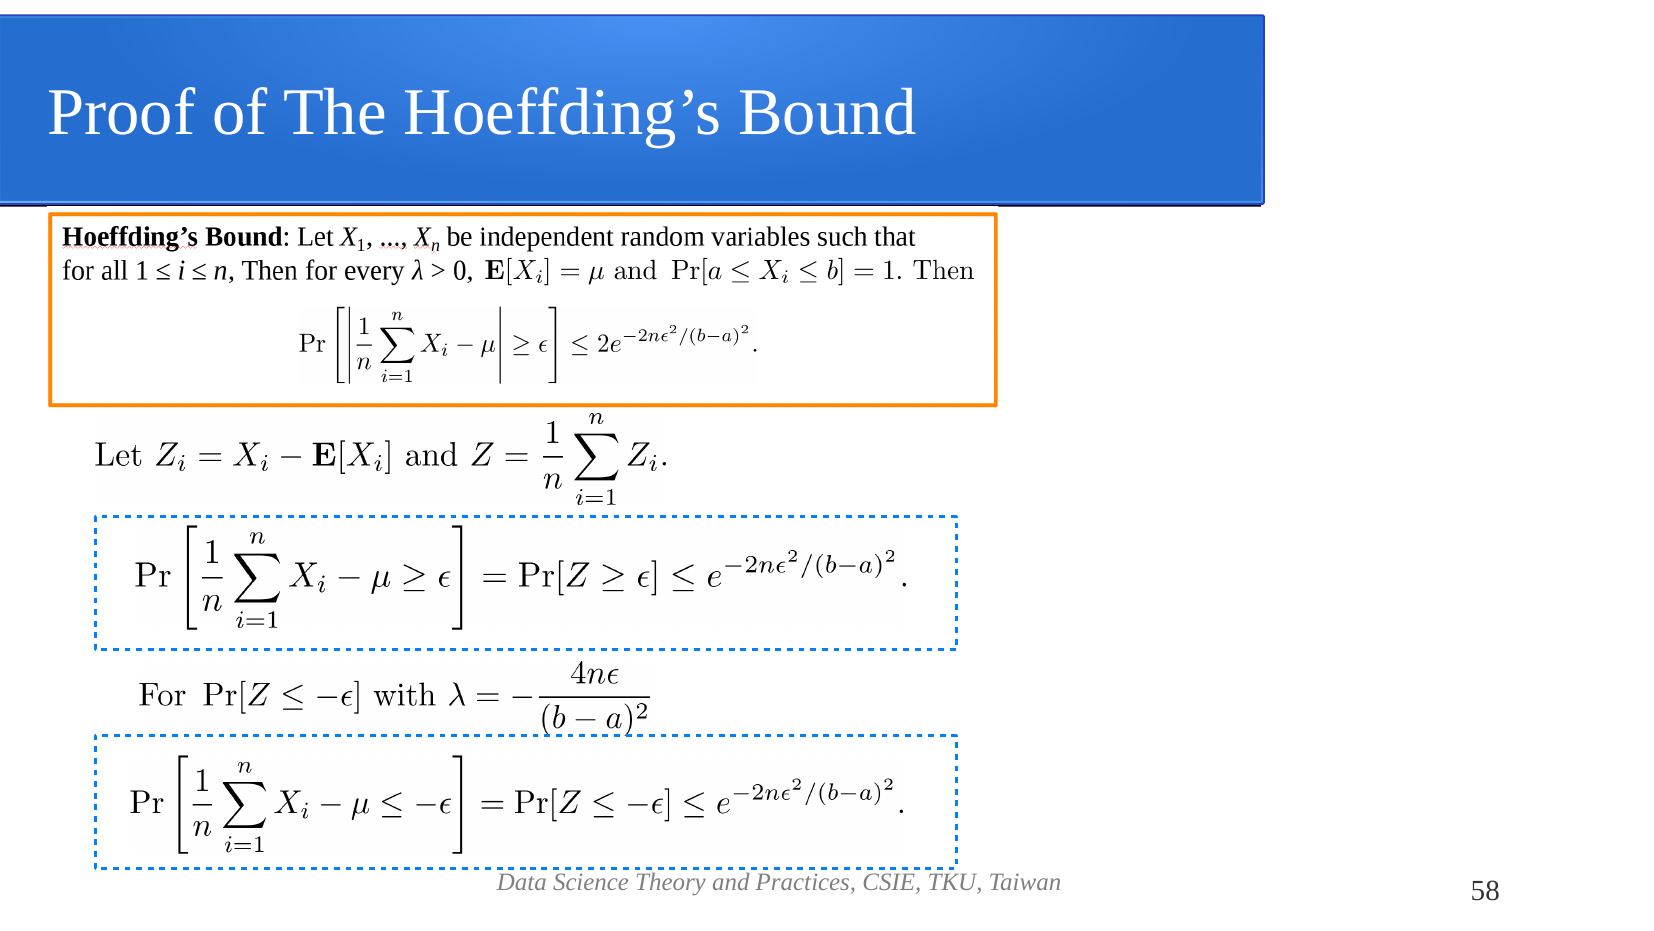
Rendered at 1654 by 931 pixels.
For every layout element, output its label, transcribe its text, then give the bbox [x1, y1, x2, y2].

title Proof of The Hoeffding’s Bound [47, 35, 1199, 189]
picture [47, 206, 998, 408]
picture [135, 525, 906, 630]
picture [130, 755, 903, 854]
picture [139, 661, 650, 736]
picture [95, 413, 666, 505]
